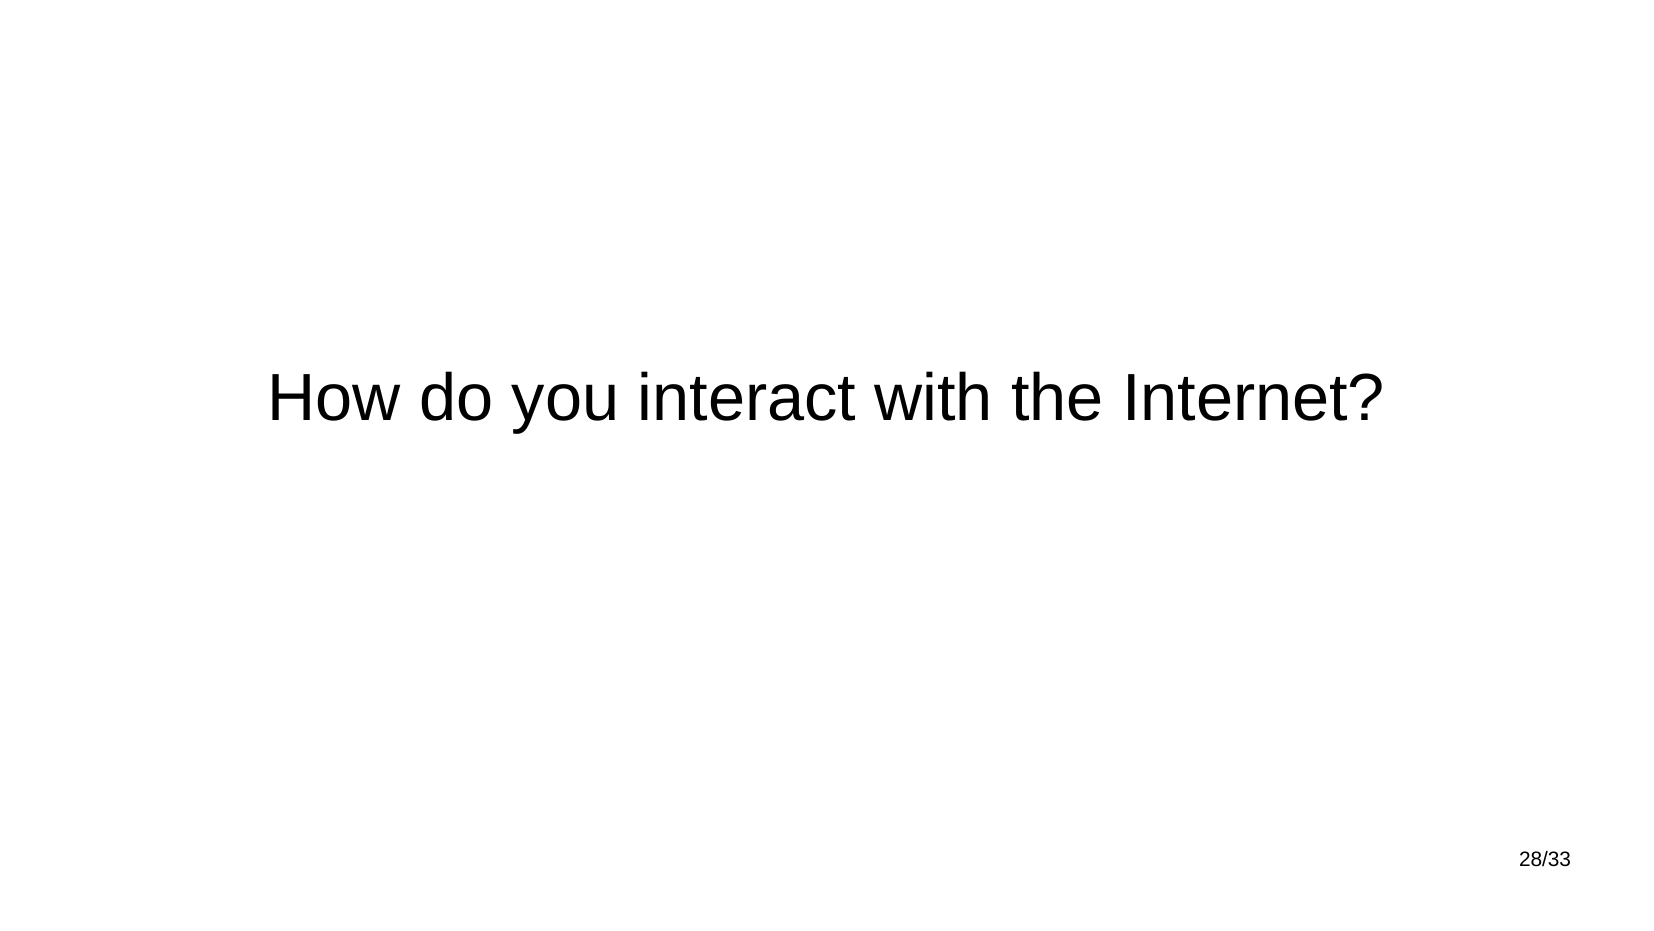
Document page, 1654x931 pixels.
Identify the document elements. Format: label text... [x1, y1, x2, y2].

subtitle How do you interact with the Internet? [82, 37, 1571, 757]
